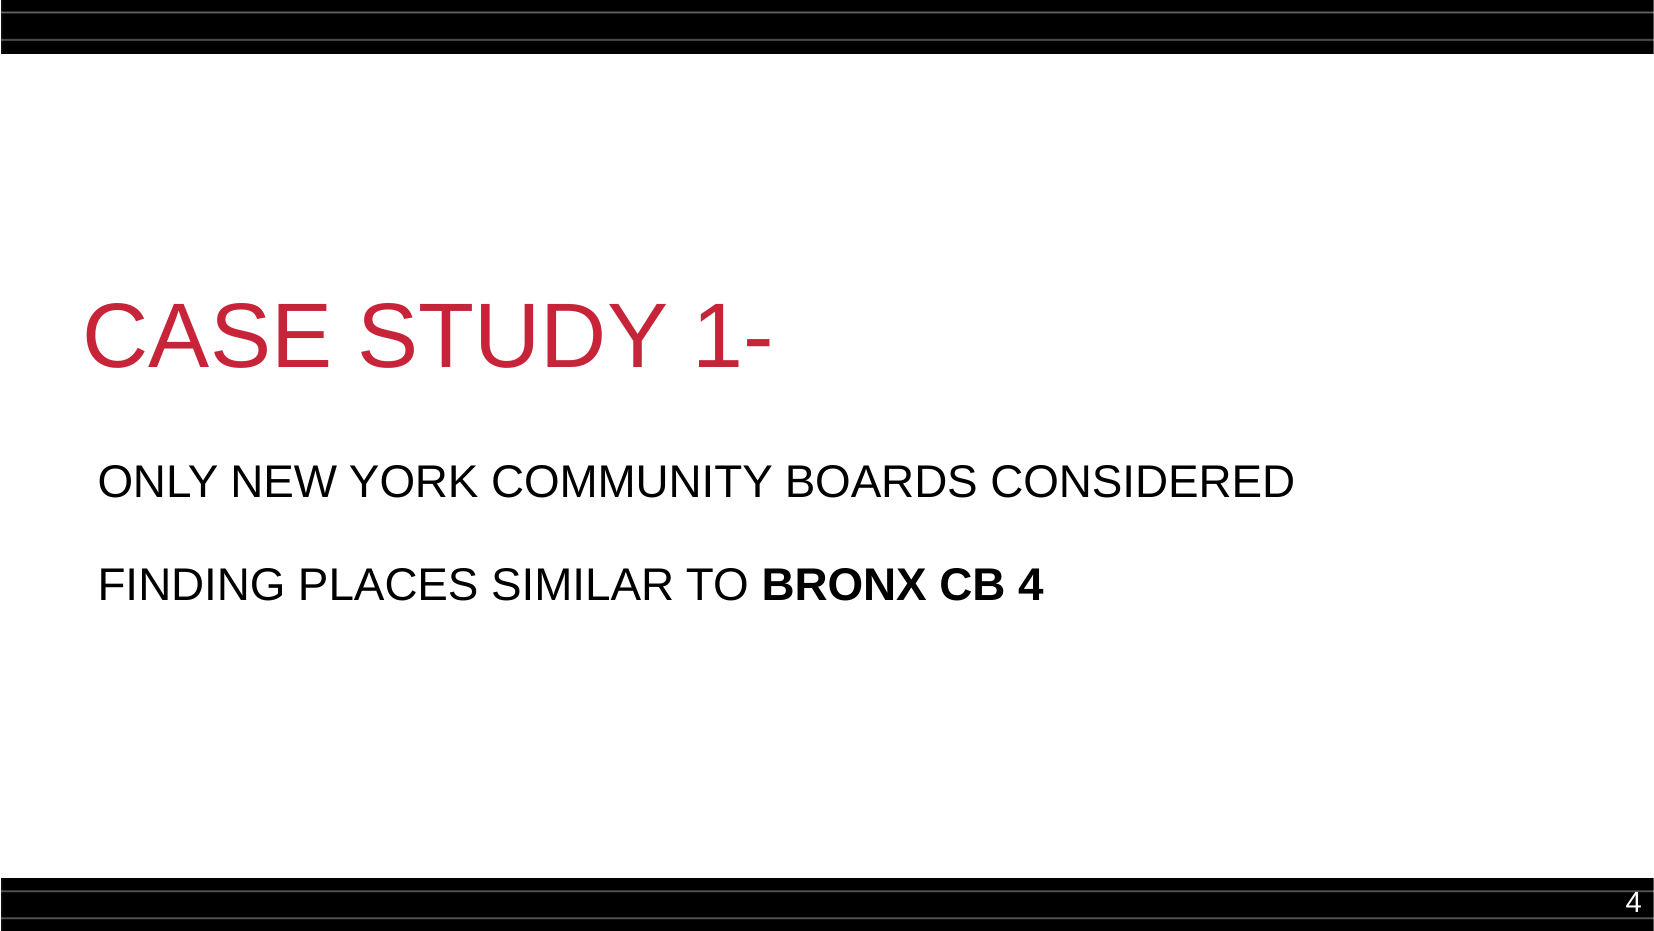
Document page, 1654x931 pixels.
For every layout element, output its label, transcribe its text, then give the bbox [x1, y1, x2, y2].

text_box ONLY NEW YORK COMMUNITY BOARDS CONSIDERED FINDING PLACES SIMILAR TO BRONX CB 4 [82, 448, 1536, 618]
title CASE STUDY 1- [82, 258, 1571, 414]
picture [1, 0, 1654, 54]
picture [1, 878, 1654, 931]
